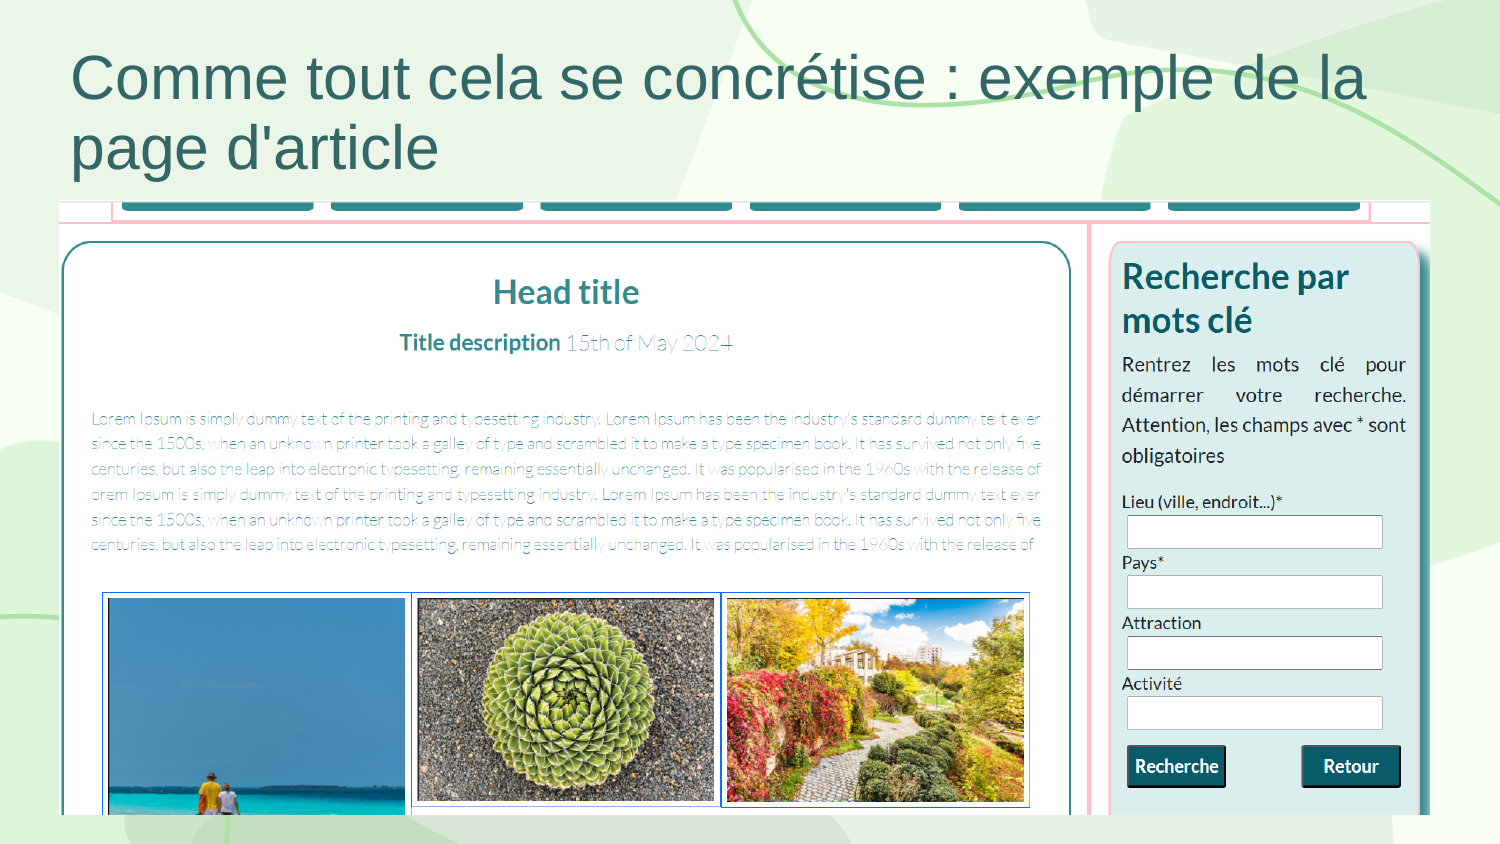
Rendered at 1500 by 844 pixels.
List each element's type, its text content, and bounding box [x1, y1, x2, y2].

picture [59, 200, 1430, 815]
text_box Comme tout cela se concrétise : exemple de la page d'article [70, 43, 1418, 183]
